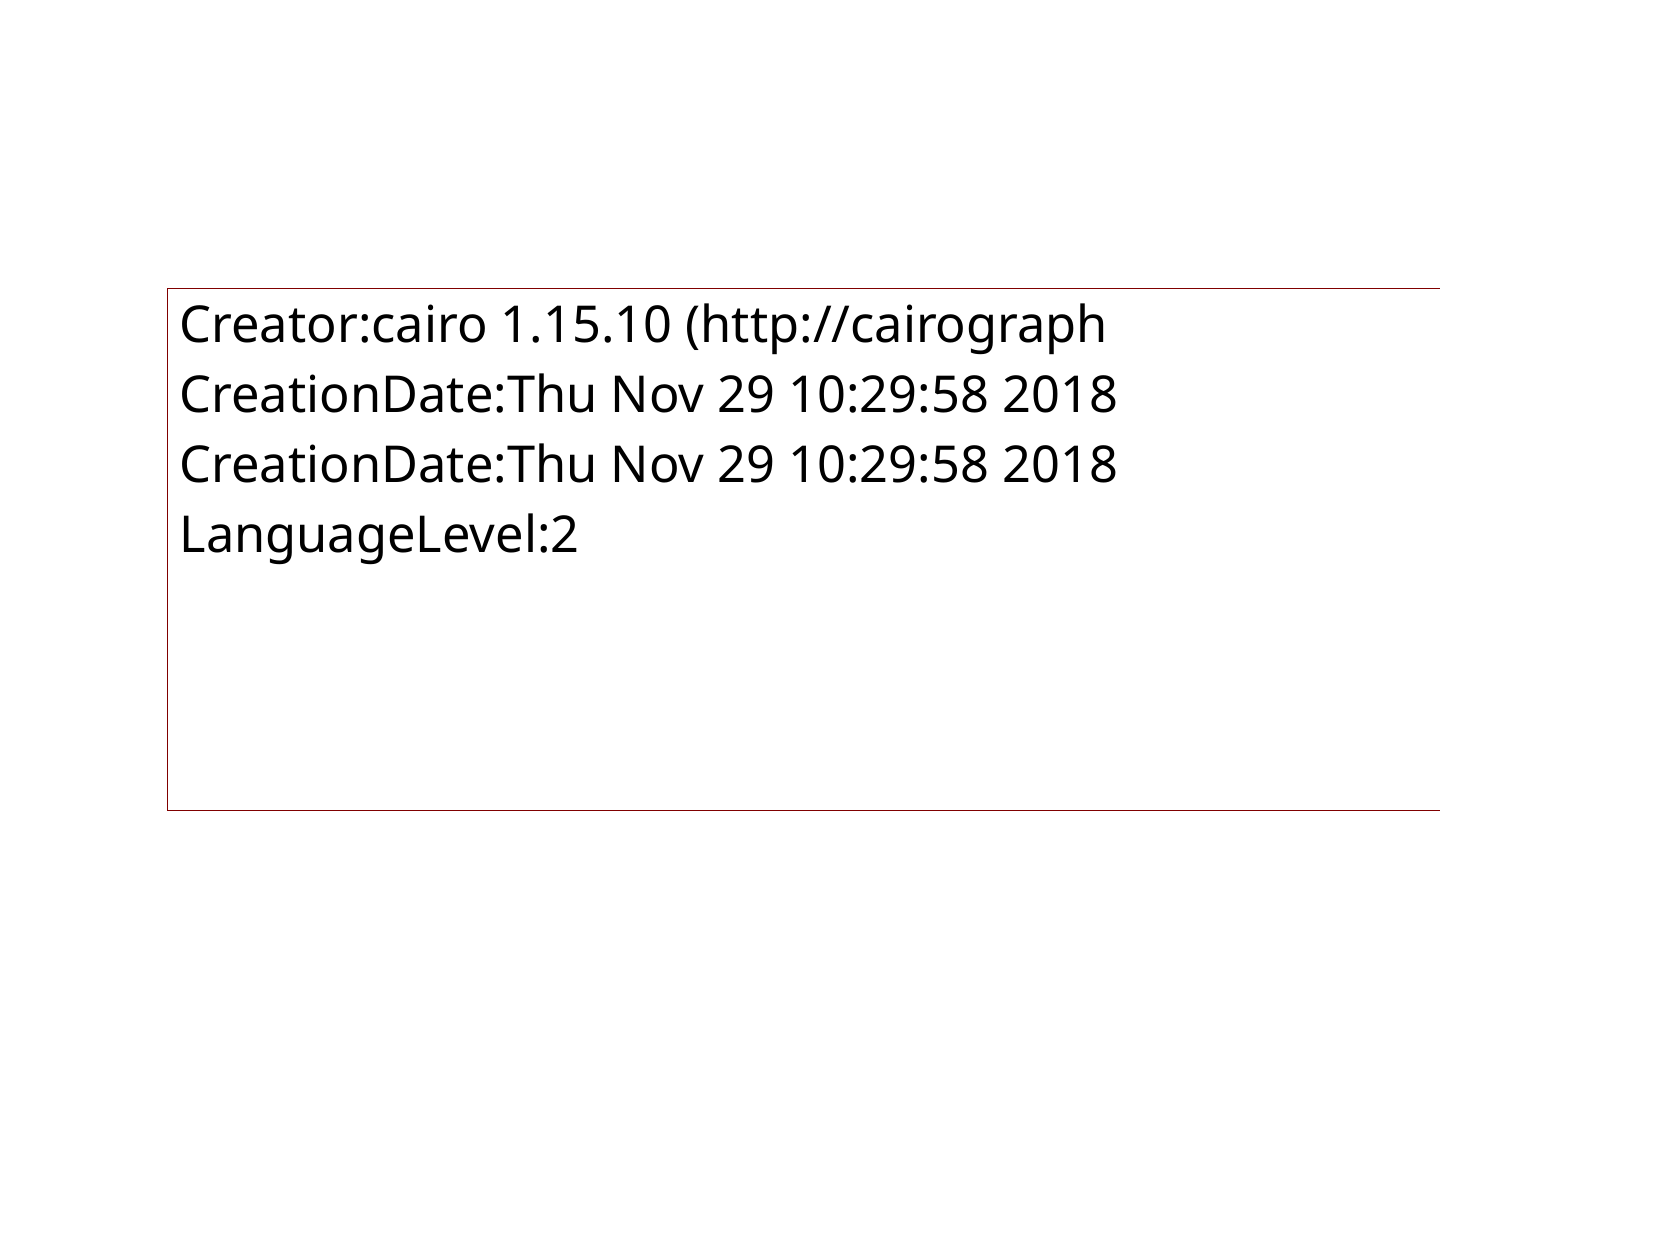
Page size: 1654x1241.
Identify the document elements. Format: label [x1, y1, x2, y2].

picture [163, 285, 1441, 811]
